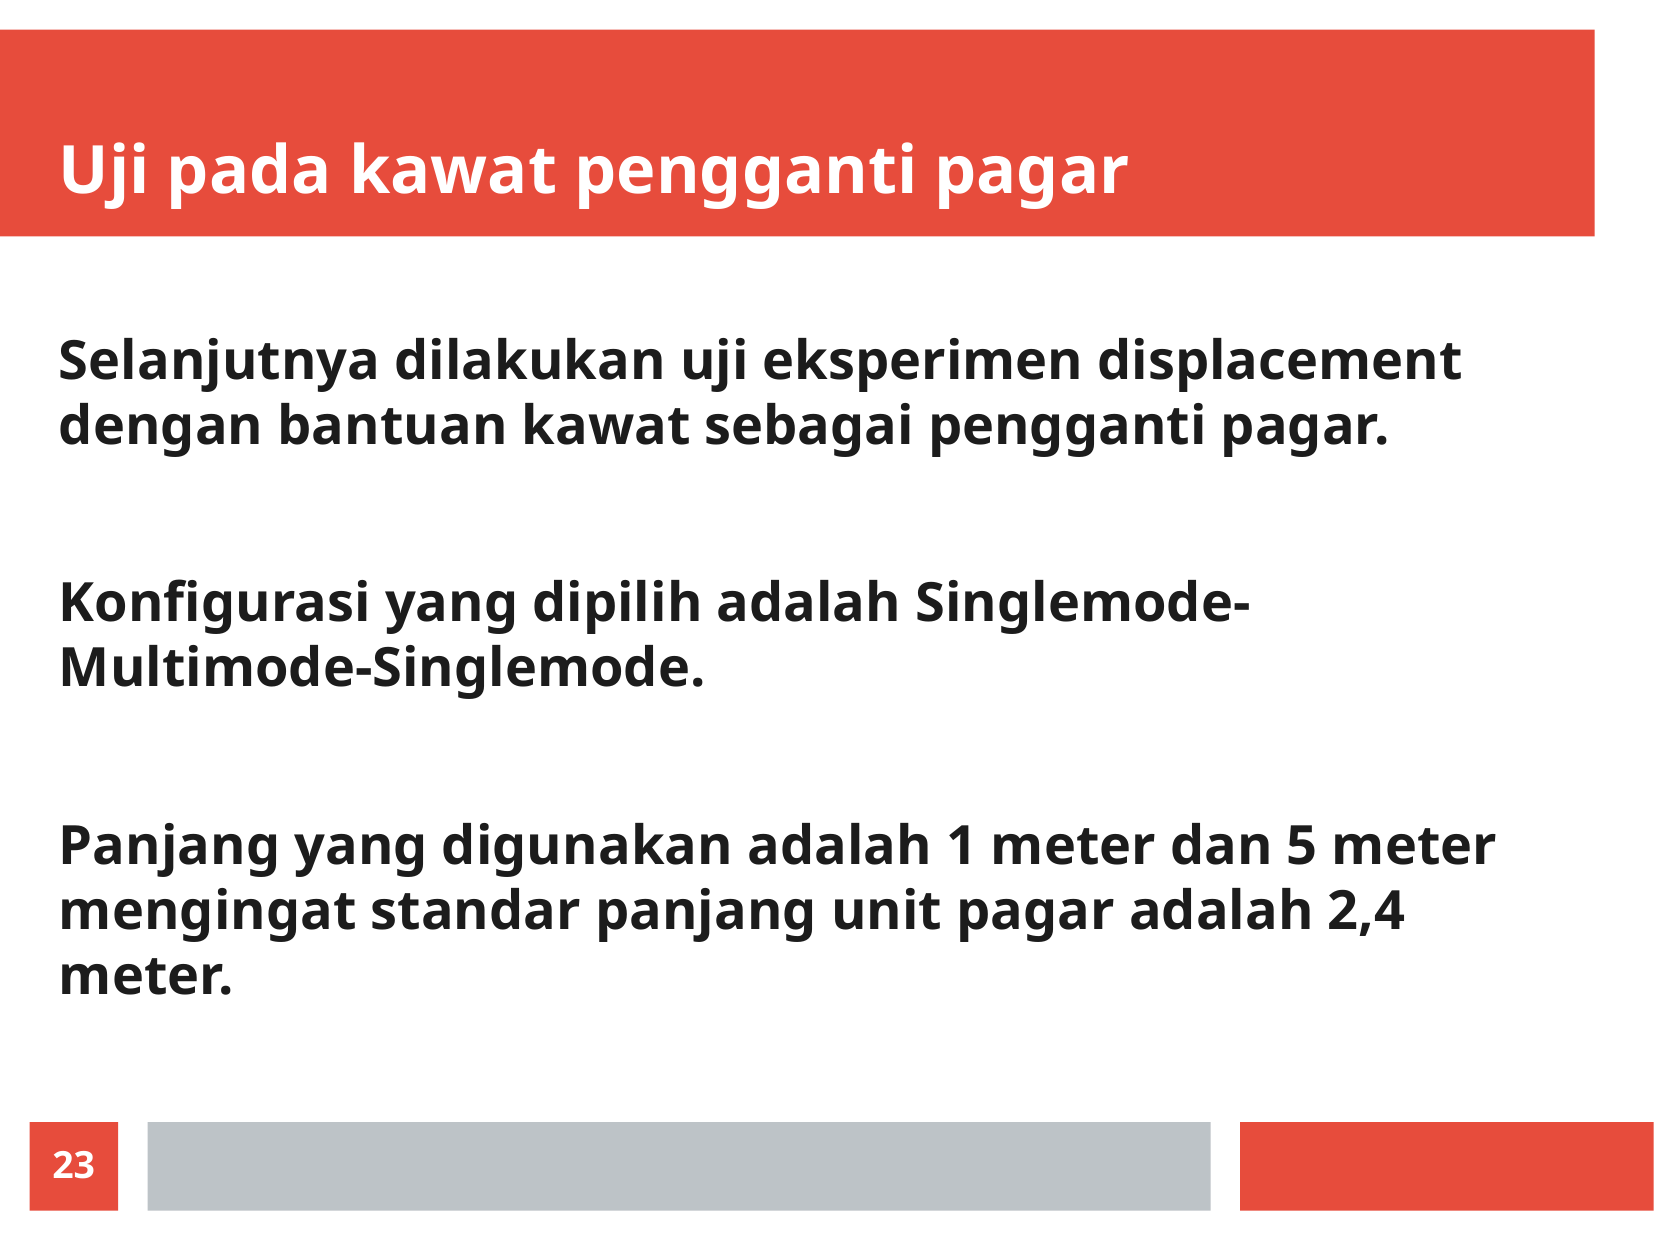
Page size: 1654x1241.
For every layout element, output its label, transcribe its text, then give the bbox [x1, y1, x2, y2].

list Selanjutnya dilakukan uji eksperimen displacement dengan bantuan kawat sebagai pengganti pagar. Konfigurasi yang dipilih adalah Singlemode-Multimode-Singlemode. Panjang yang digunakan adalah 1 meter dan 5 meter mengingat standar panjang unit pagar adalah 2,4 meter. [59, 324, 1565, 1093]
title Uji pada kawat pengganti pagar [59, 59, 1595, 207]
text_box [29, 1122, 119, 1211]
